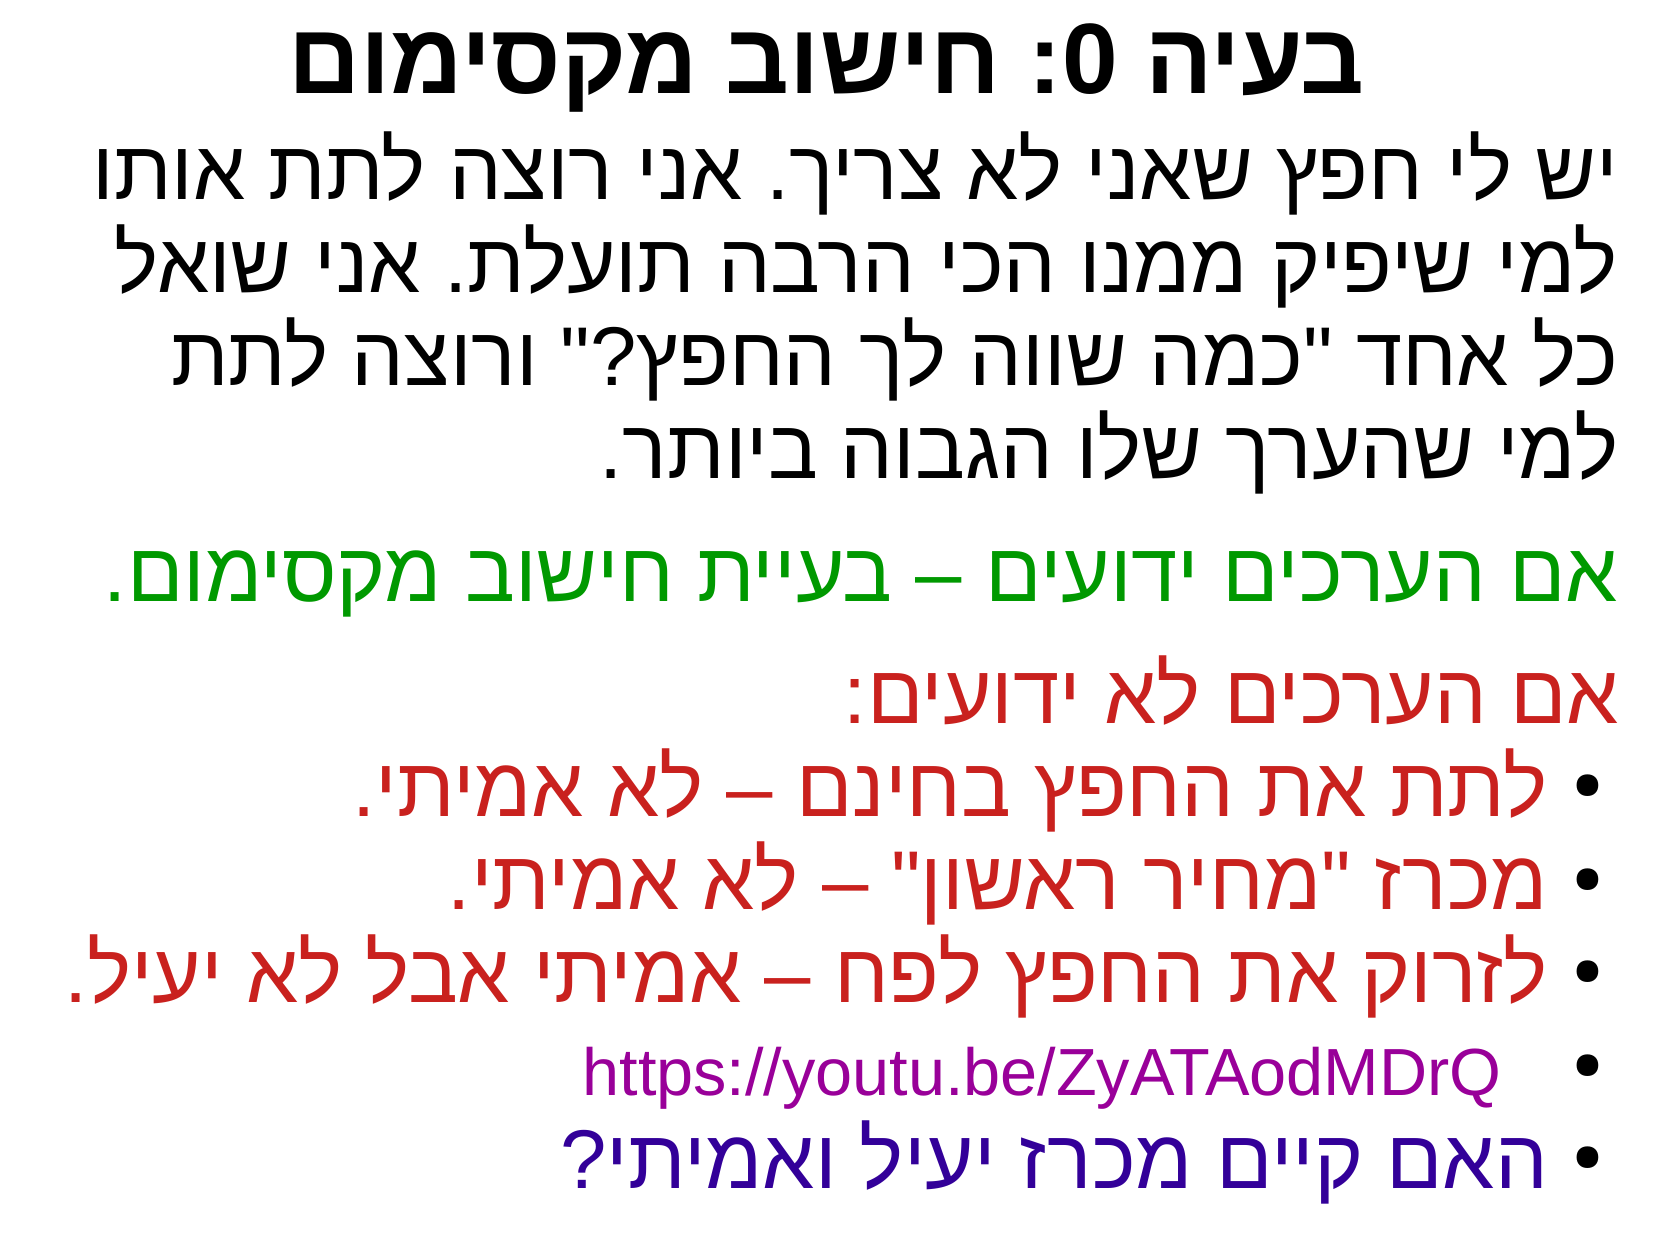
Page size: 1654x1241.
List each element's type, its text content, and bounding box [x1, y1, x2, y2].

title בעיה 0: חישוב מקסימום [0, 0, 1654, 166]
list יש לי חפץ שאני לא צריך. אני רוצה לתת אותו למי שיפיק ממנו הכי הרבה תועלת. אני שואל כל אחד "כמה שווה לך החפץ?" ורוצה לתת למי שהערך שלו הגבוה ביותר. אם הערכים ידועים – בעיית חישוב מקסימום. אם הערכים לא ידועים: לתת את החפץ בחינם – לא אמיתי. מכרז "מחיר ראשון" – לא אמיתי. לזרוק את החפץ לפח – אמיתי אבל לא יעיל. https://youtu.be/ZyATAodMDrQ האם קיים מכרז יעיל ואמיתי? [28, 124, 1621, 1216]
